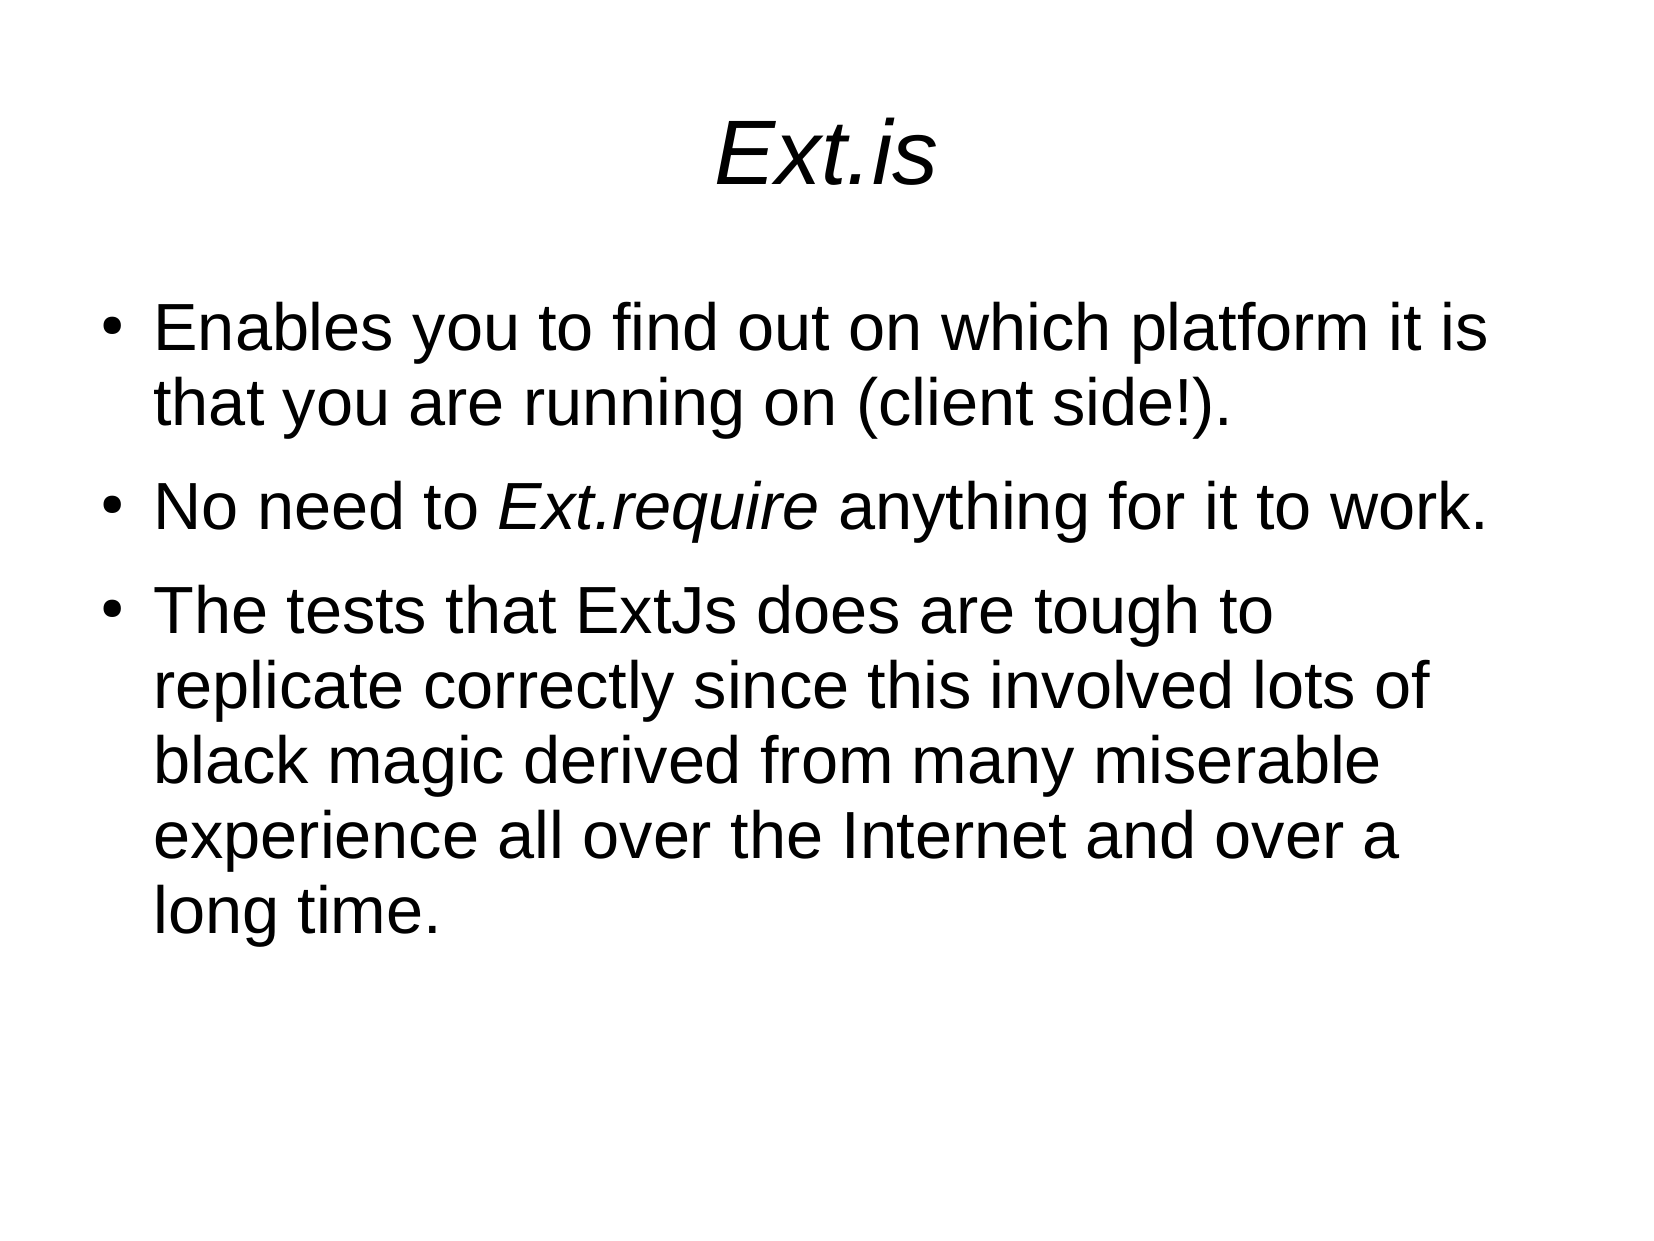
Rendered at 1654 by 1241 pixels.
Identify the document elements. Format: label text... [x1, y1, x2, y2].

title Ext.is [82, 49, 1571, 257]
list Enables you to find out on which platform it is that you are running on (client side!). No need to Ext.require anything for it to work. The tests that ExtJs does are tough to replicate correctly since this involved lots of black magic derived from many miserable experience all over the Internet and over a long time. [82, 290, 1538, 1010]
